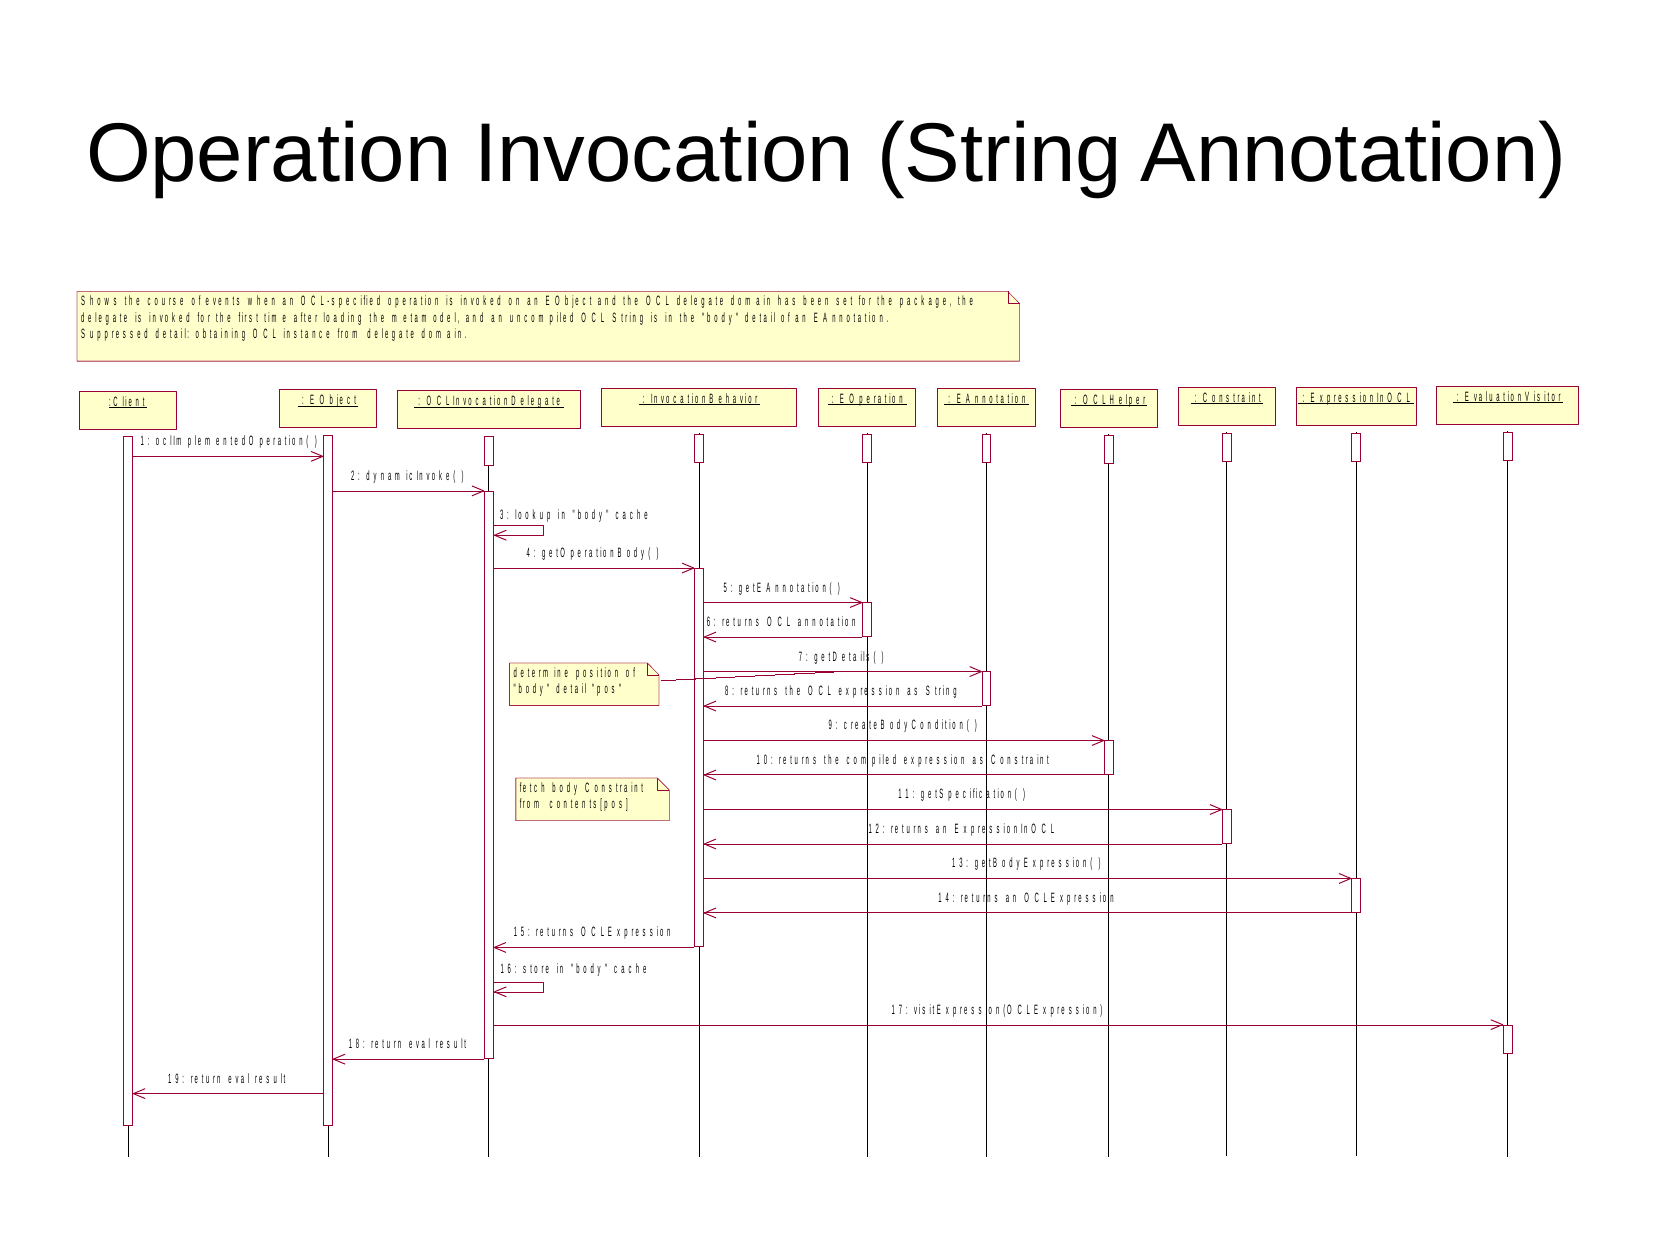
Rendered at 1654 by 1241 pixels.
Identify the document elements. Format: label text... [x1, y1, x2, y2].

picture [1, 246, 1654, 1234]
title Operation Invocation (String Annotation) [82, 56, 1571, 250]
